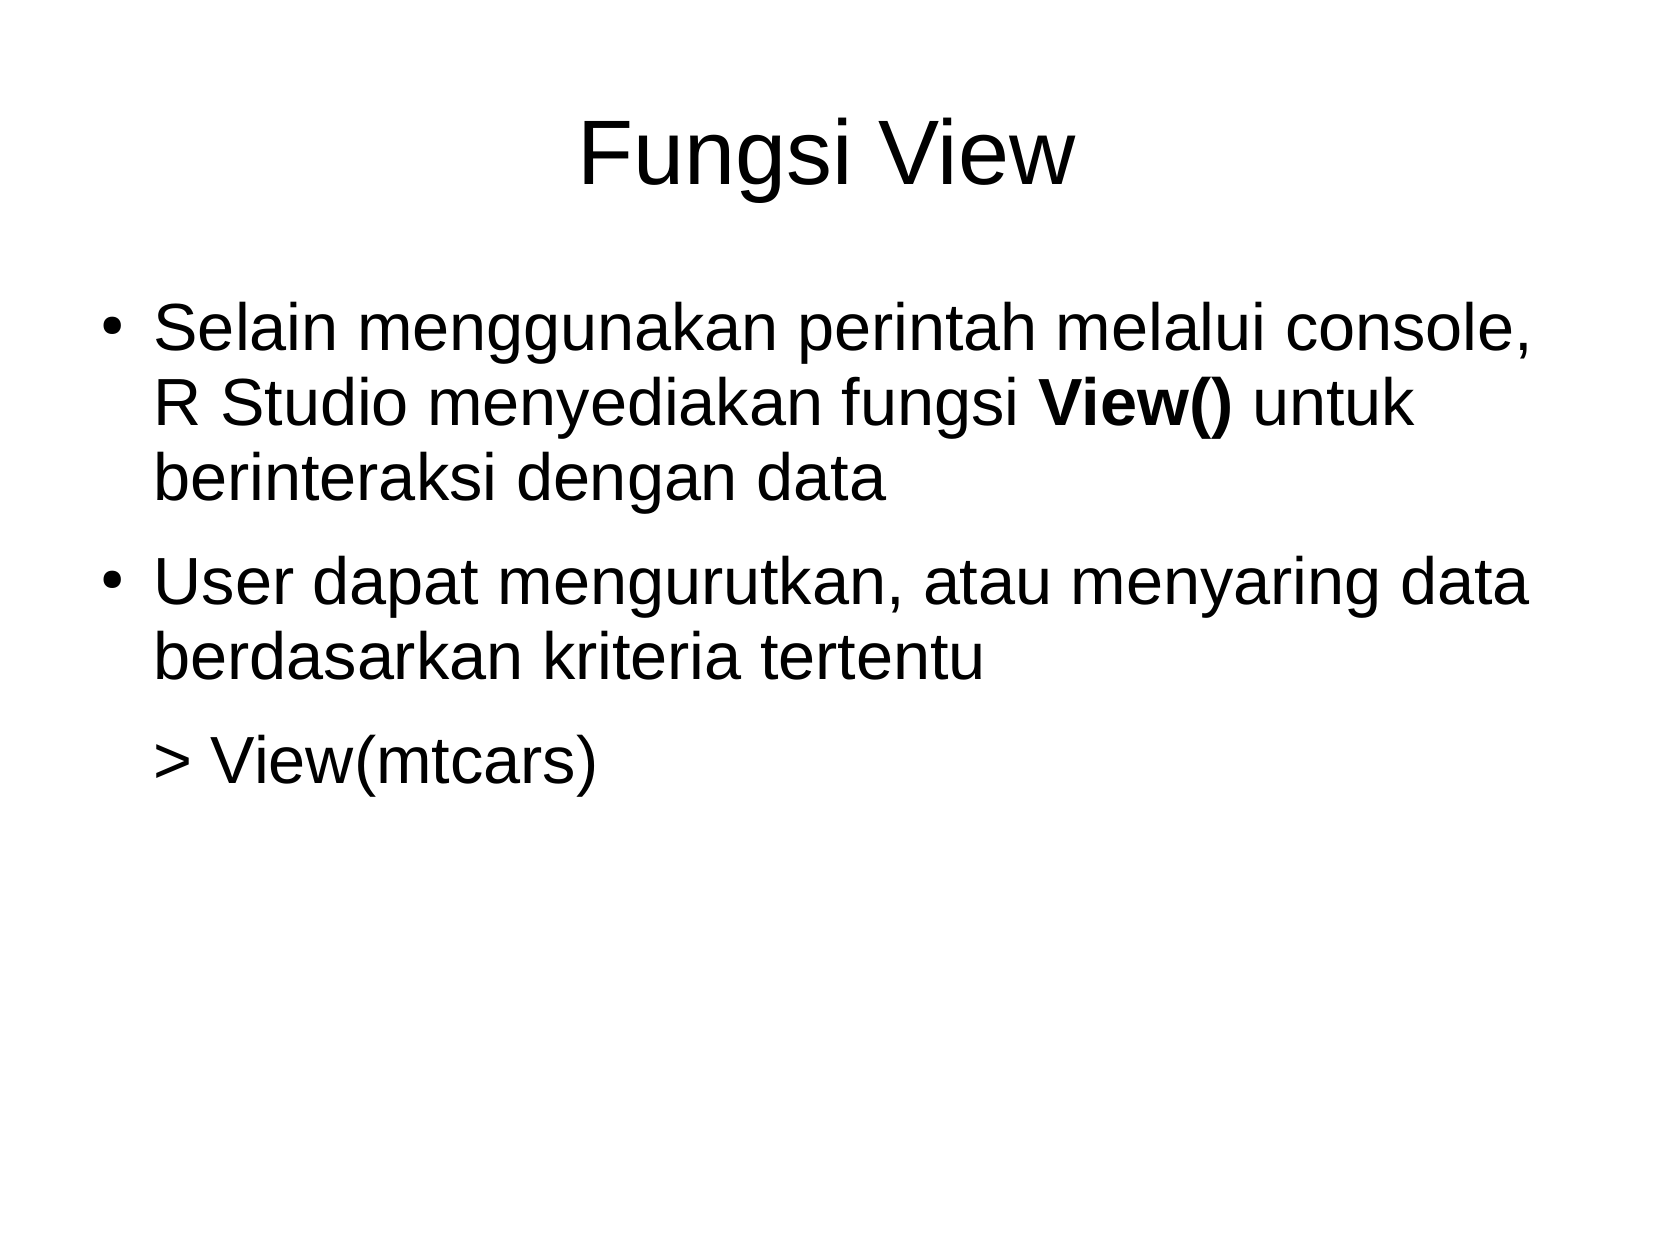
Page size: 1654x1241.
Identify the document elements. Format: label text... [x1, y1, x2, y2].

title Fungsi View [82, 49, 1571, 257]
list Selain menggunakan perintah melalui console, R Studio menyediakan fungsi View() untuk berinteraksi dengan data User dapat mengurutkan, atau menyaring data berdasarkan kriteria tertentu > View(mtcars) [82, 290, 1571, 1010]
